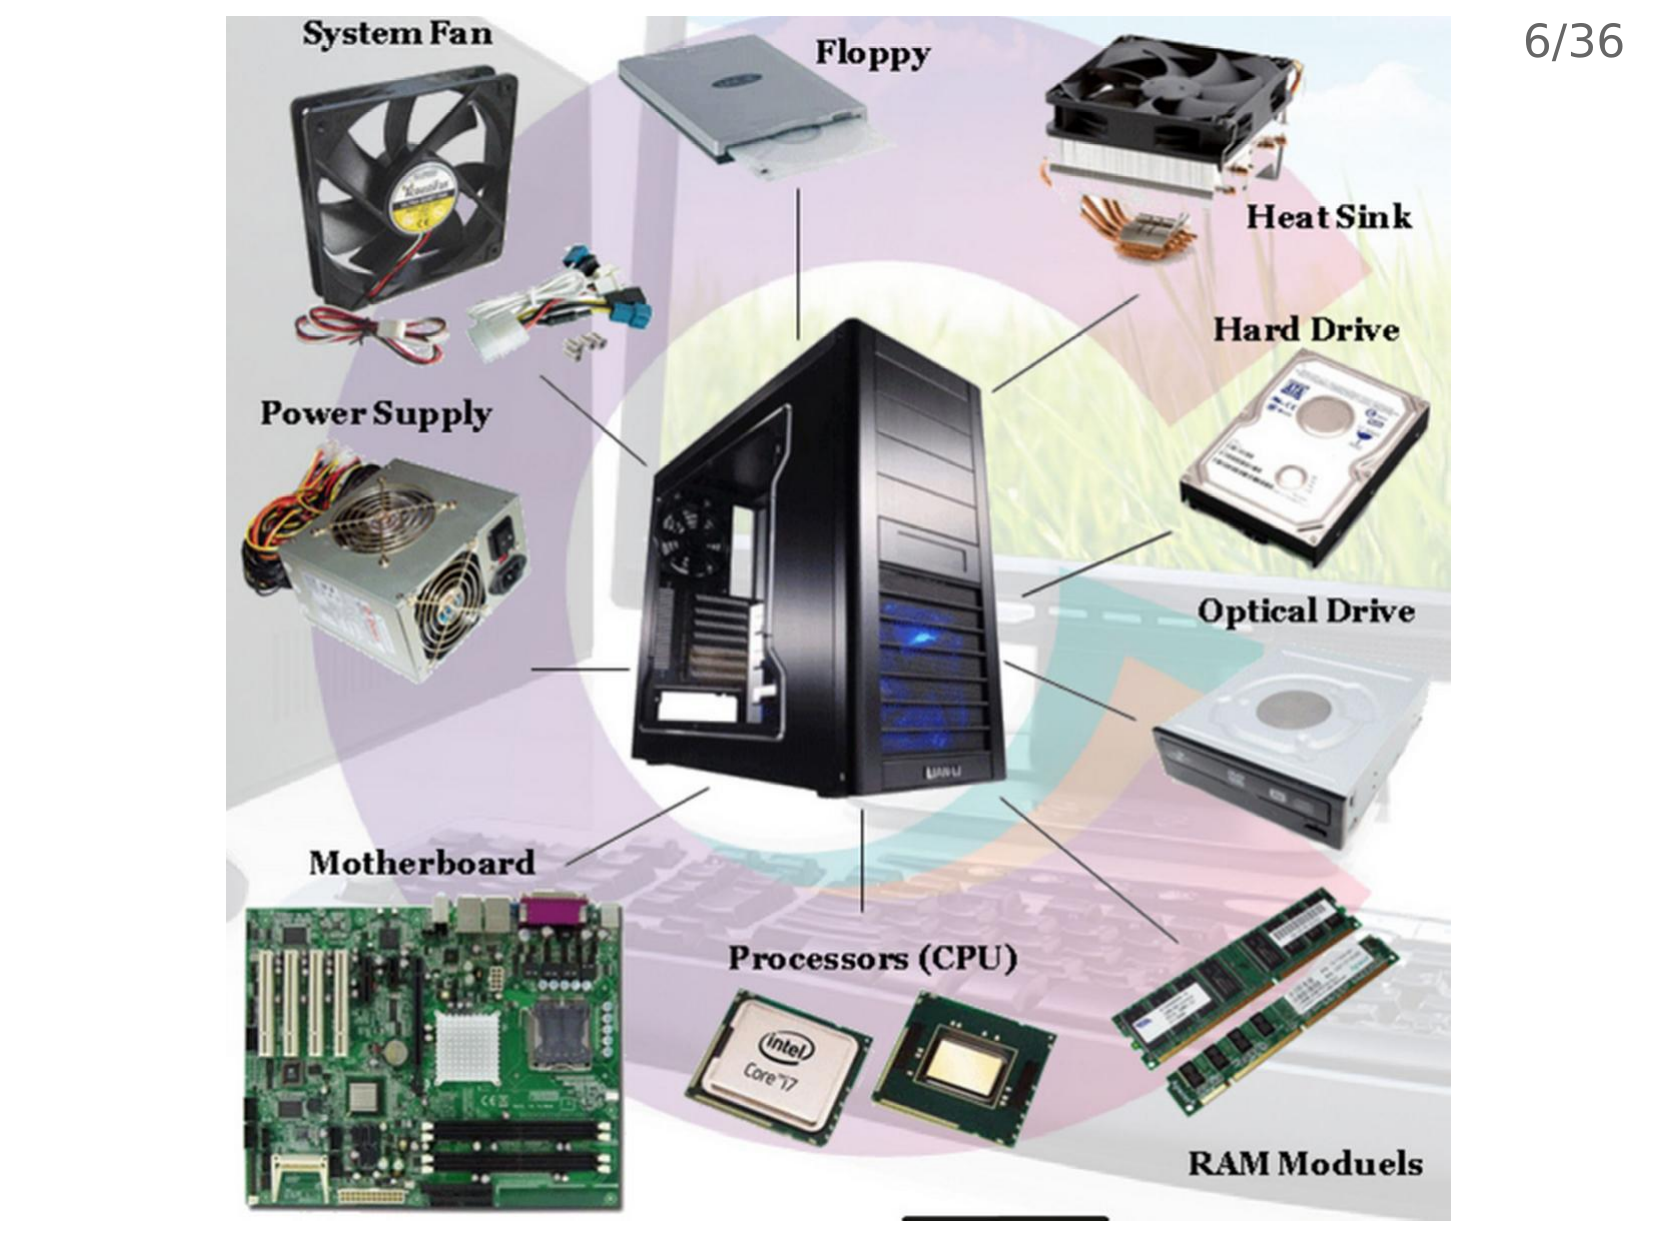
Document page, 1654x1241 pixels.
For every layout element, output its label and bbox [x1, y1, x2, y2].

picture [226, 16, 1451, 1221]
